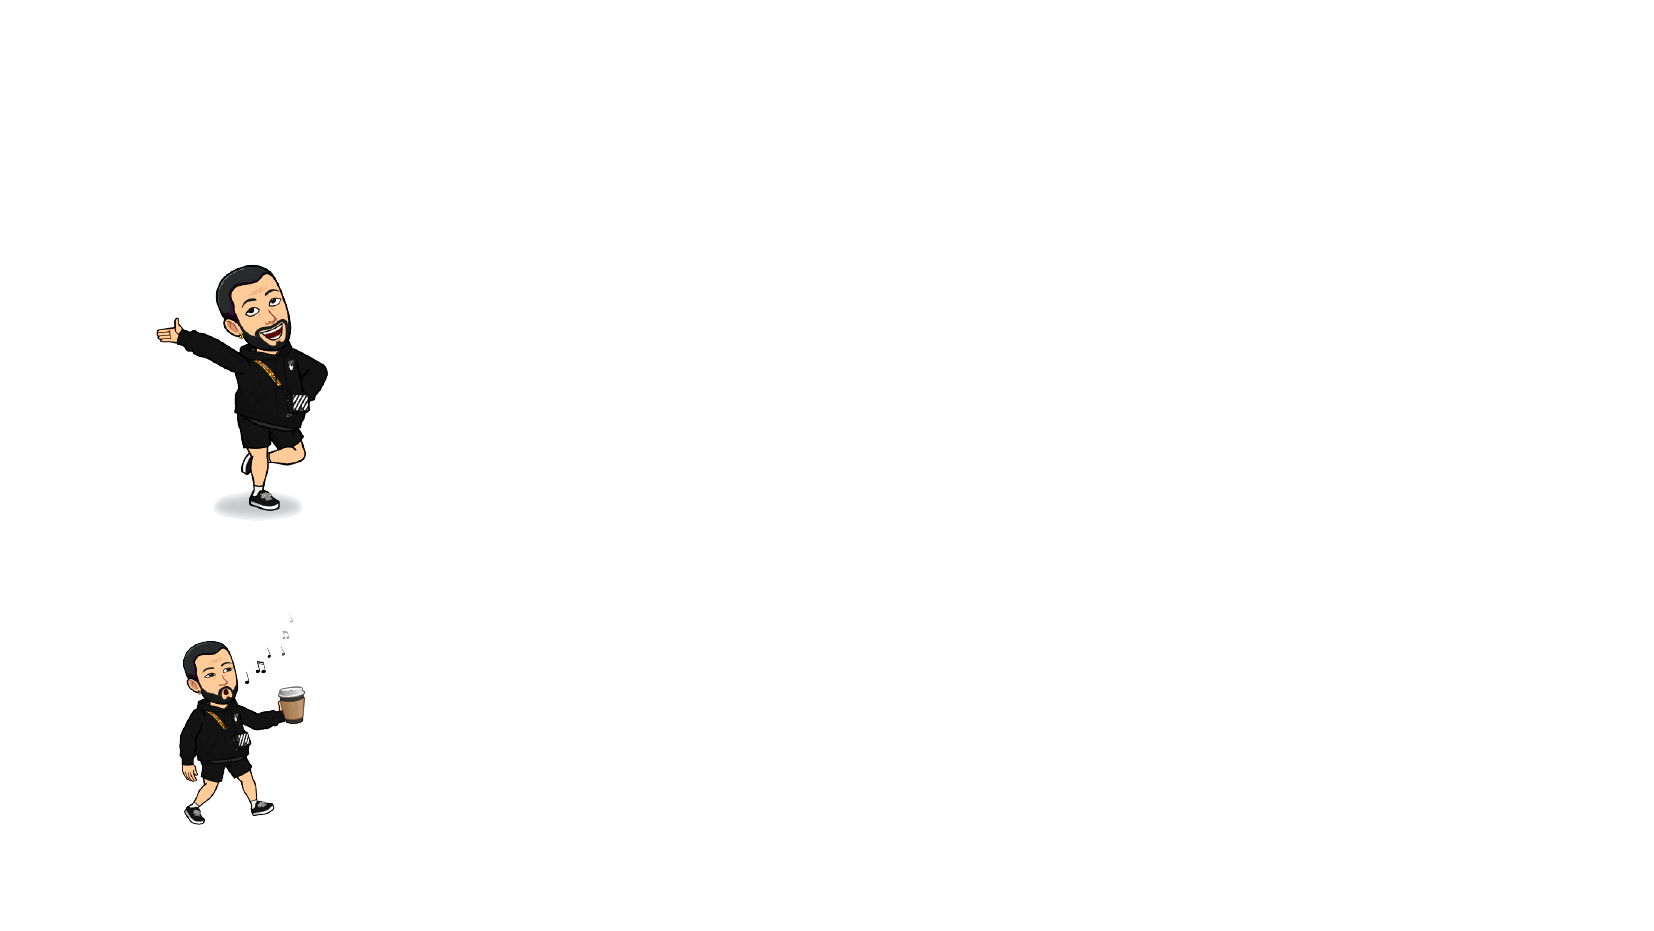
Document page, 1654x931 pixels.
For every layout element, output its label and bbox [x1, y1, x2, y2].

picture [112, 599, 338, 826]
picture [112, 224, 405, 526]
